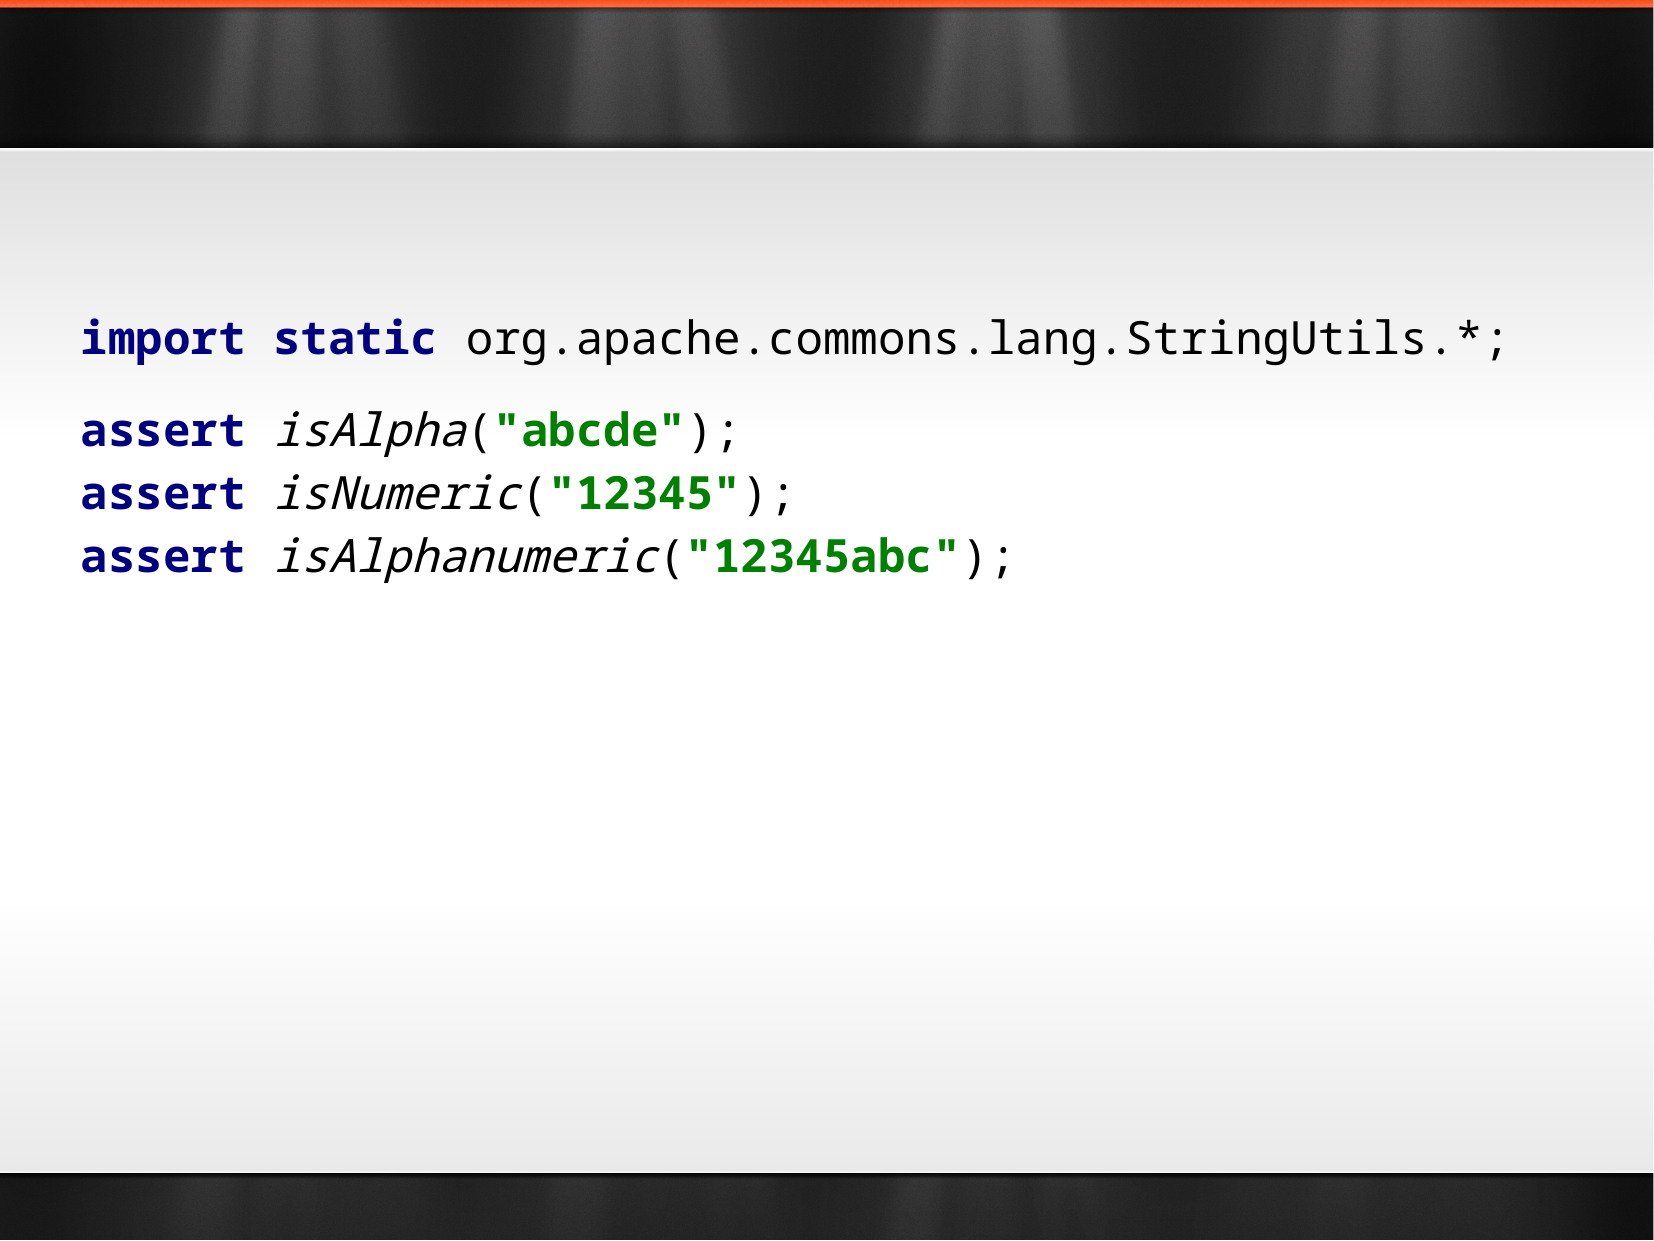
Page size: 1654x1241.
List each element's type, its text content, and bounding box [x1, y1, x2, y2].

subtitle import static org.apache.commons.lang.StringUtils.*; assert isAlpha("abcde"); assert isNumeric("12345"); assert isAlphanumeric("12345abc"); [80, 305, 1570, 1125]
picture [0, 0, 1654, 1240]
